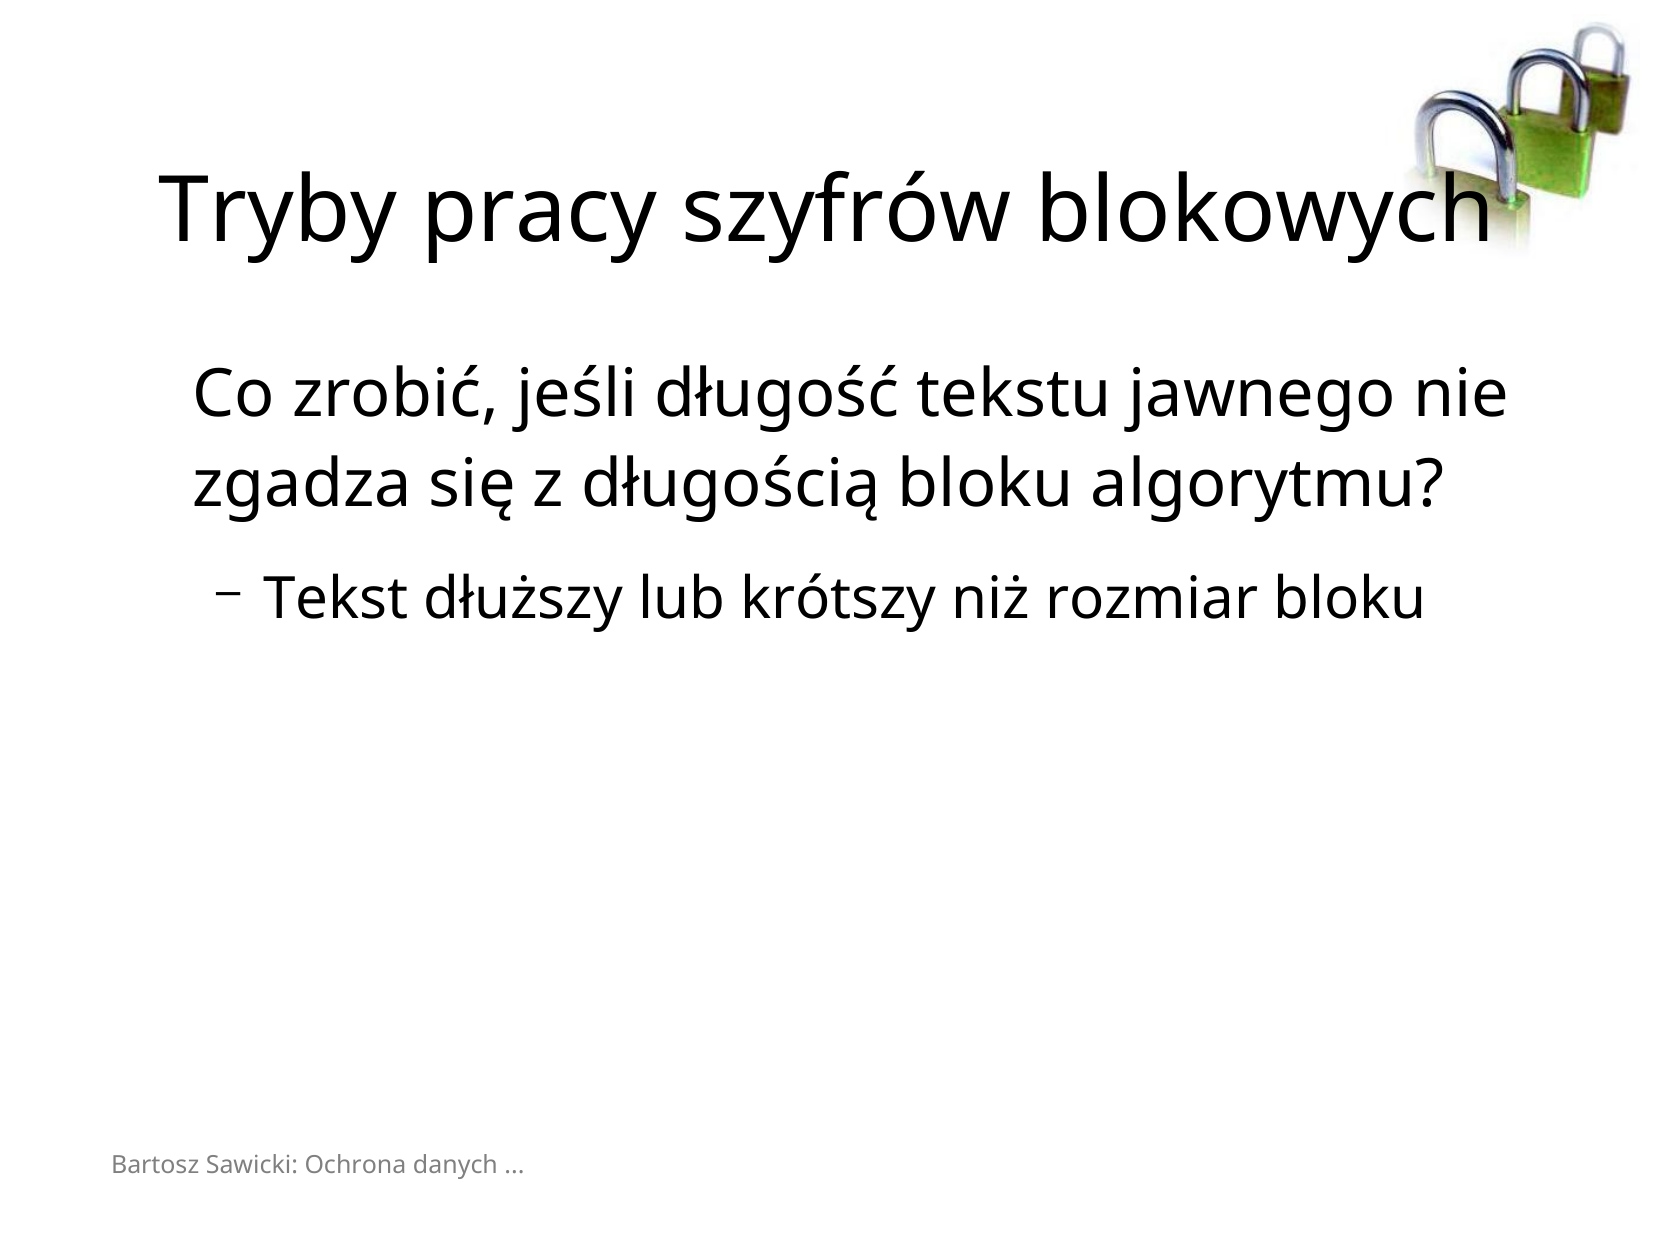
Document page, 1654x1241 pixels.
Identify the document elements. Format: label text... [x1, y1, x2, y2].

picture [1385, 14, 1640, 266]
title Tryby pracy szyfrów blokowych [121, 94, 1534, 319]
list Co zrobić, jeśli długość tekstu jawnego nie zgadza się z długością bloku algorytmu? Tekst dłuższy lub krótszy niż rozmiar bloku [121, 344, 1534, 1127]
